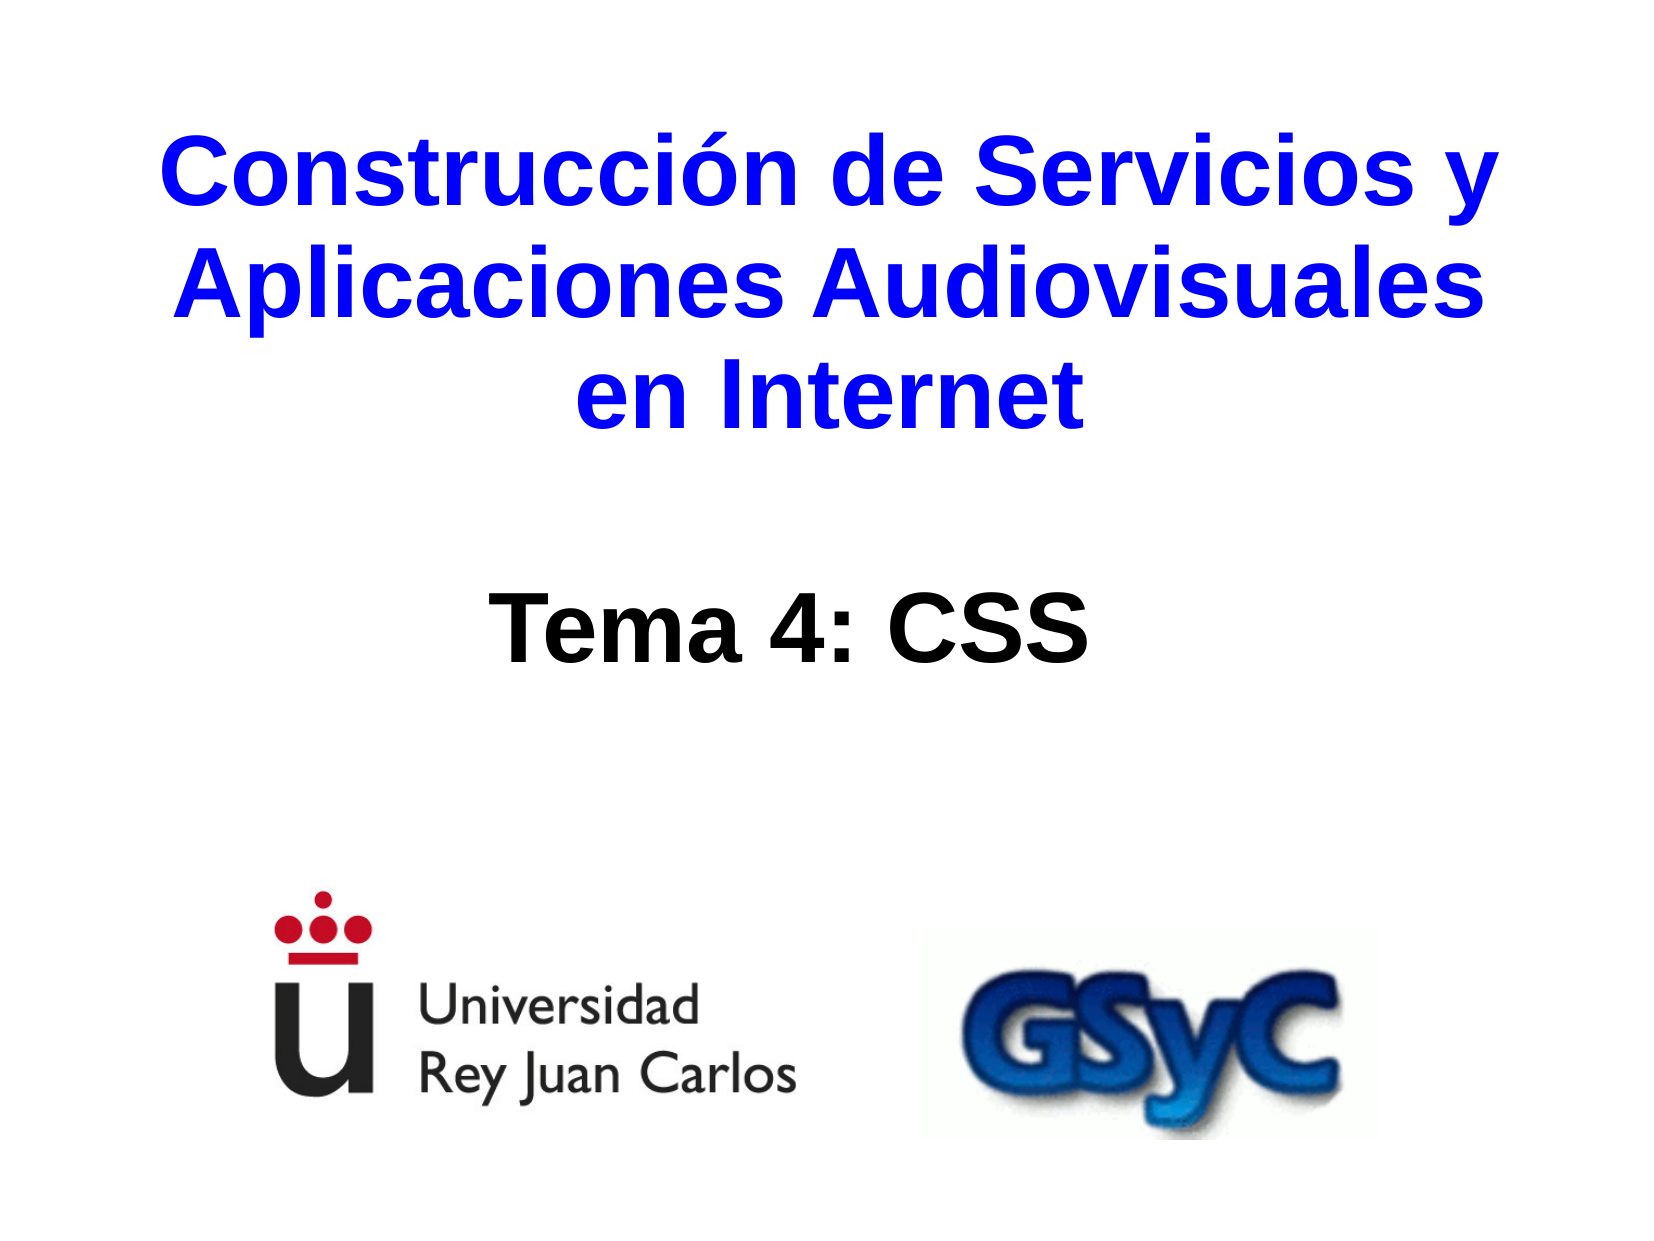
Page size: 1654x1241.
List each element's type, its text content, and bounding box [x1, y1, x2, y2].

title Tema 4: CSS [105, 549, 1476, 706]
picture [922, 929, 1379, 1141]
title Construcción de Servicios y Aplicaciones Audiovisuales en Internet [144, 114, 1516, 451]
picture [240, 869, 824, 1126]
